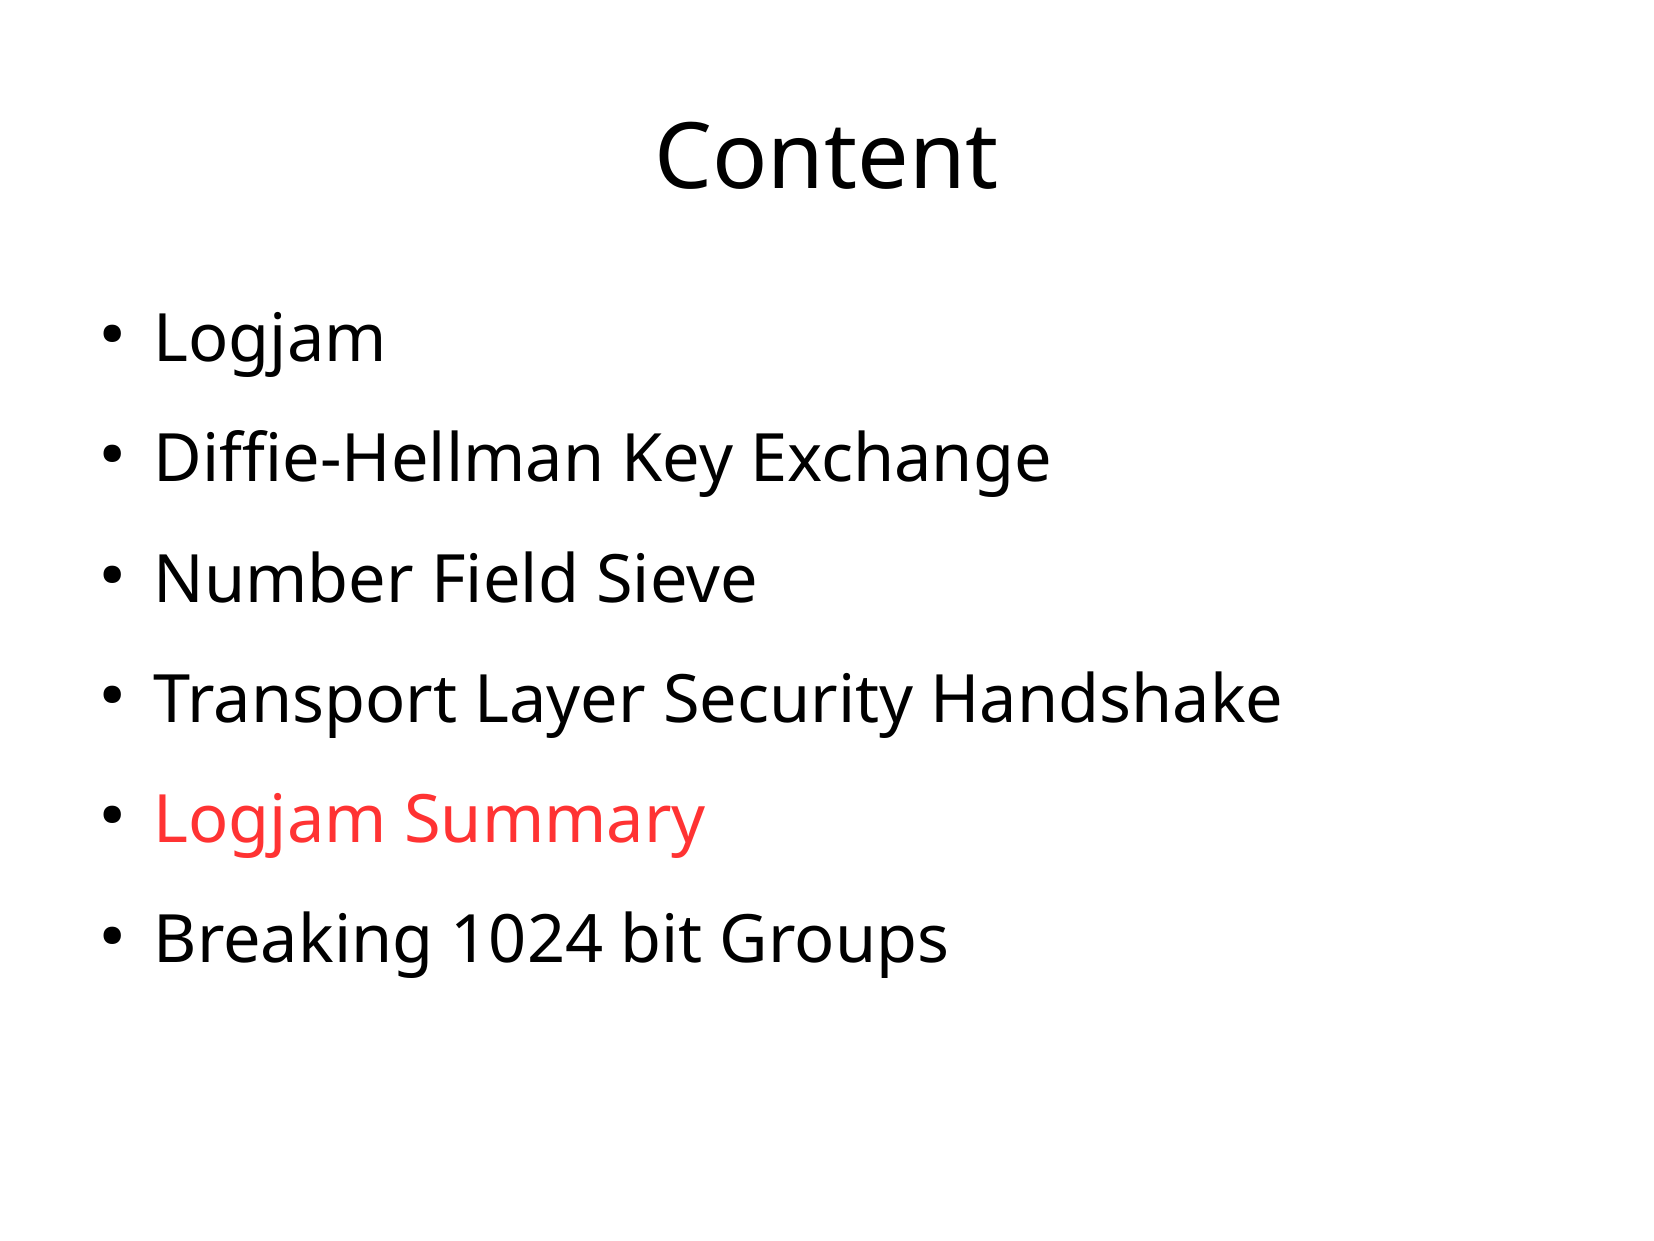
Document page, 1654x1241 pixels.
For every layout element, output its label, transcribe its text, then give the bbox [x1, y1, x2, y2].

title Content [82, 49, 1571, 257]
list Logjam Diffie-Hellman Key Exchange Number Field Sieve Transport Layer Security Handshake Logjam Summary Breaking 1024 bit Groups [82, 290, 1571, 1109]
